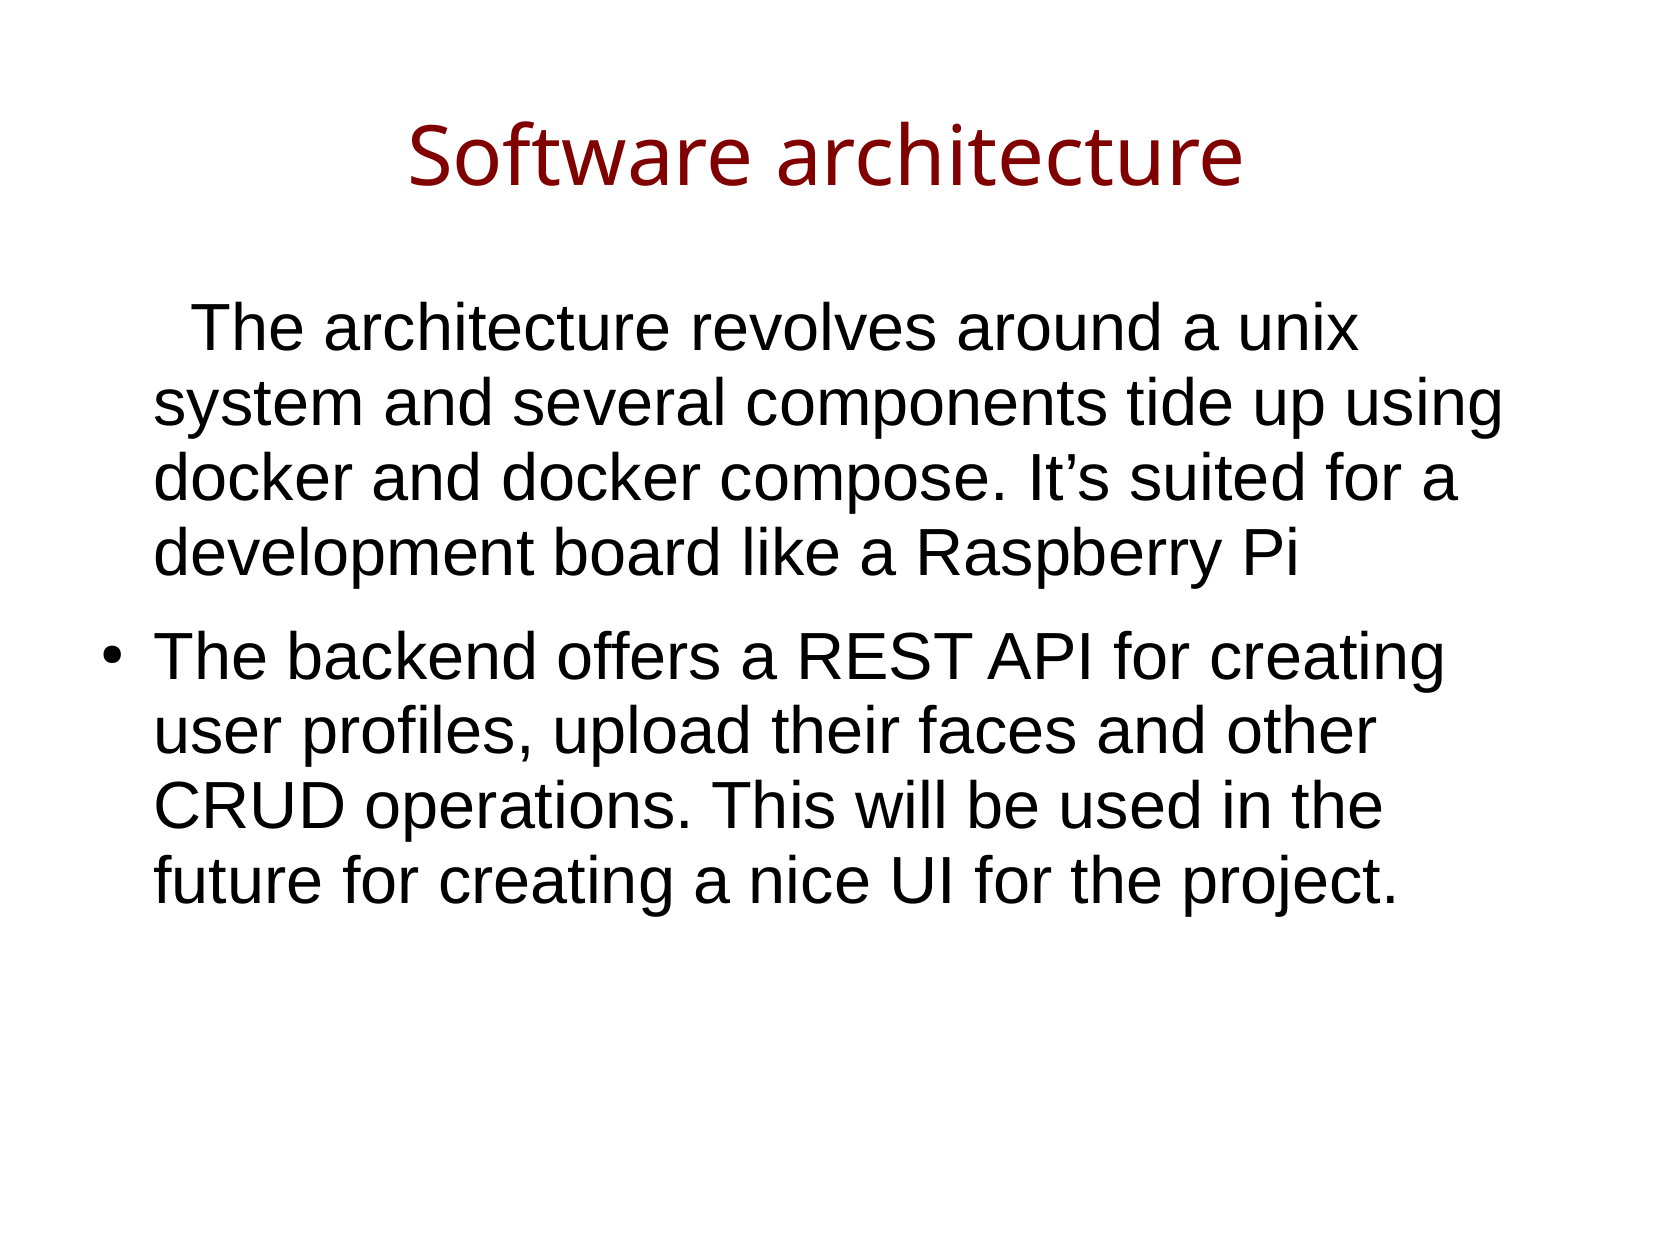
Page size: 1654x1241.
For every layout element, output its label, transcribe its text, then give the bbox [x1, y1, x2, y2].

title Software architecture [82, 49, 1571, 257]
list The architecture revolves around a unix system and several components tide up using docker and docker compose. It’s suited for a development board like a Raspberry Pi The backend offers a REST API for creating user profiles, upload their faces and other CRUD operations. This will be used in the future for creating a nice UI for the project. [82, 290, 1571, 1010]
